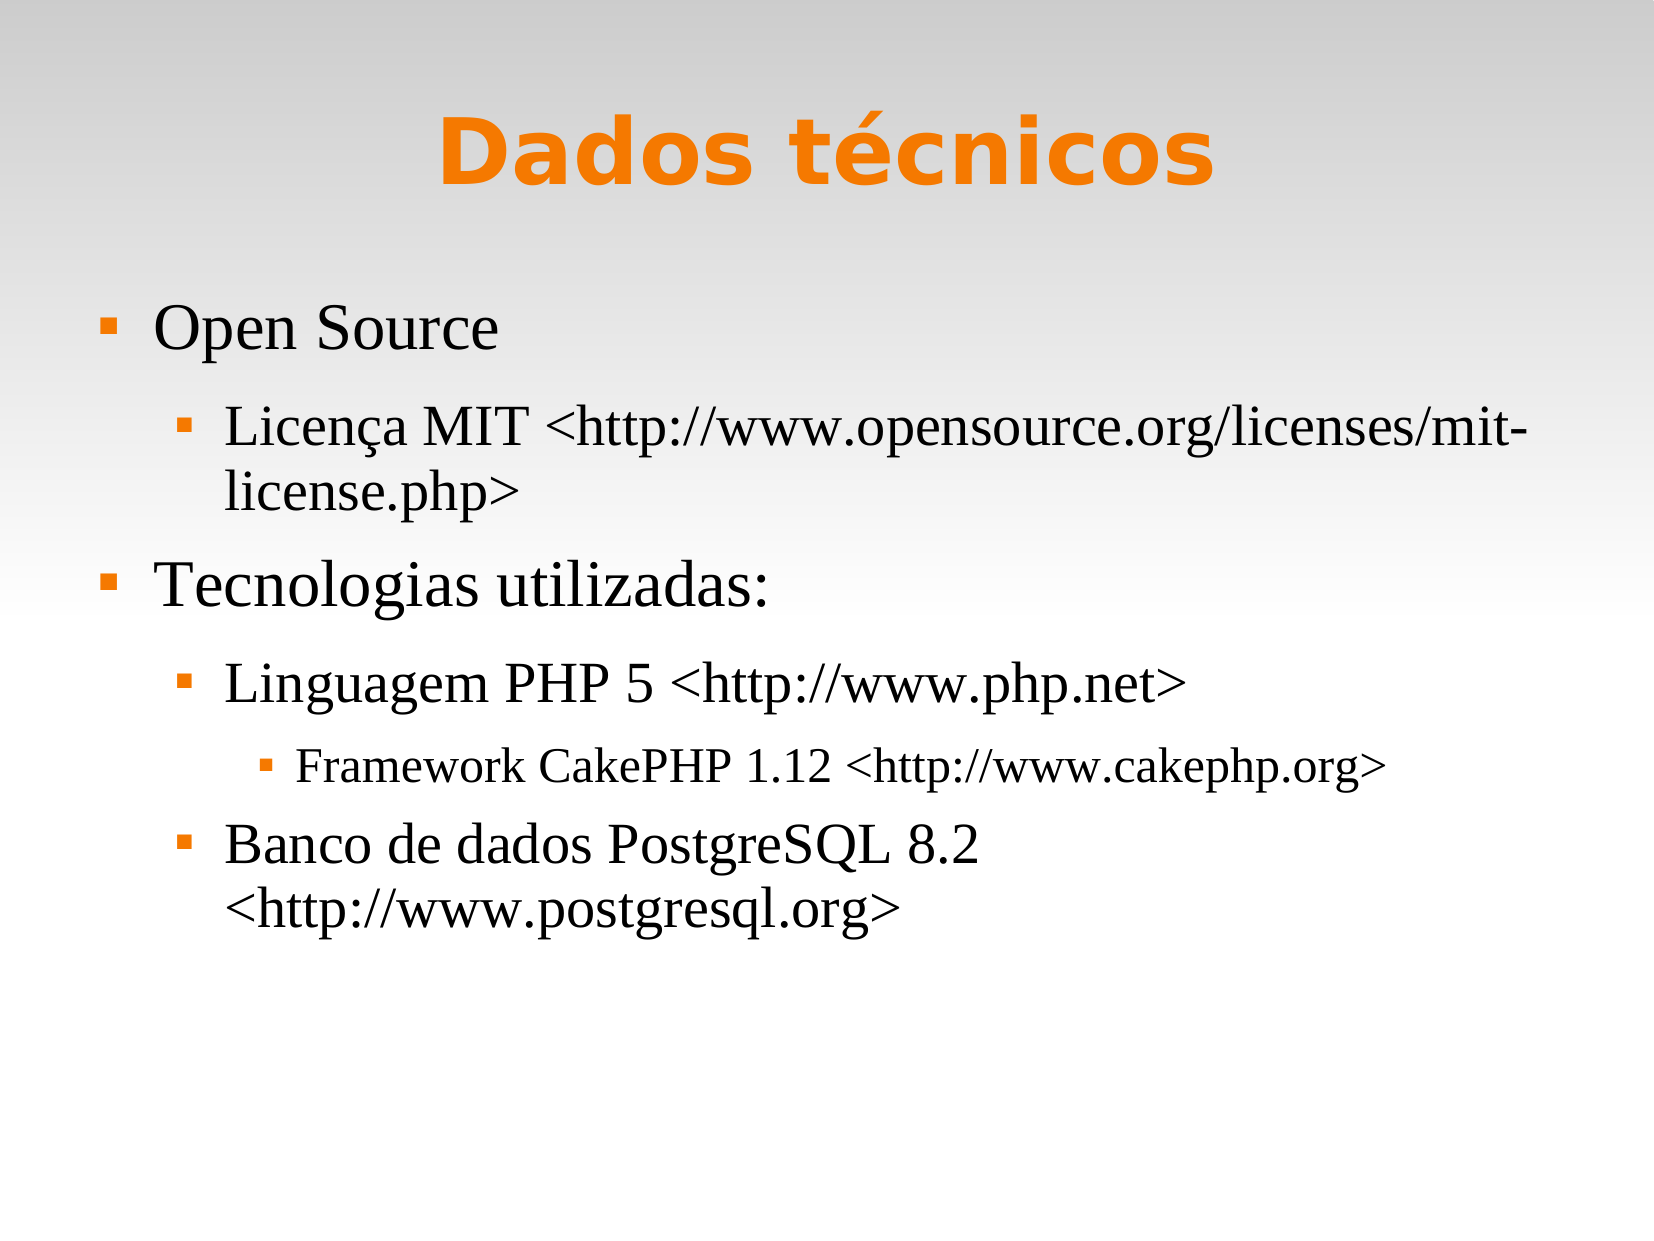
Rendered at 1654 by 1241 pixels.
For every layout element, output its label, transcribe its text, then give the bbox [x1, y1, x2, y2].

list Open Source Licença MIT <http://www.opensource.org/licenses/mit-license.php> Tecnologias utilizadas: Linguagem PHP 5 <http://www.php.net> Framework CakePHP 1.12 <http://www.cakephp.org> Banco de dados PostgreSQL 8.2 <http://www.postgresql.org> [82, 290, 1571, 1109]
title Dados técnicos [82, 49, 1571, 257]
